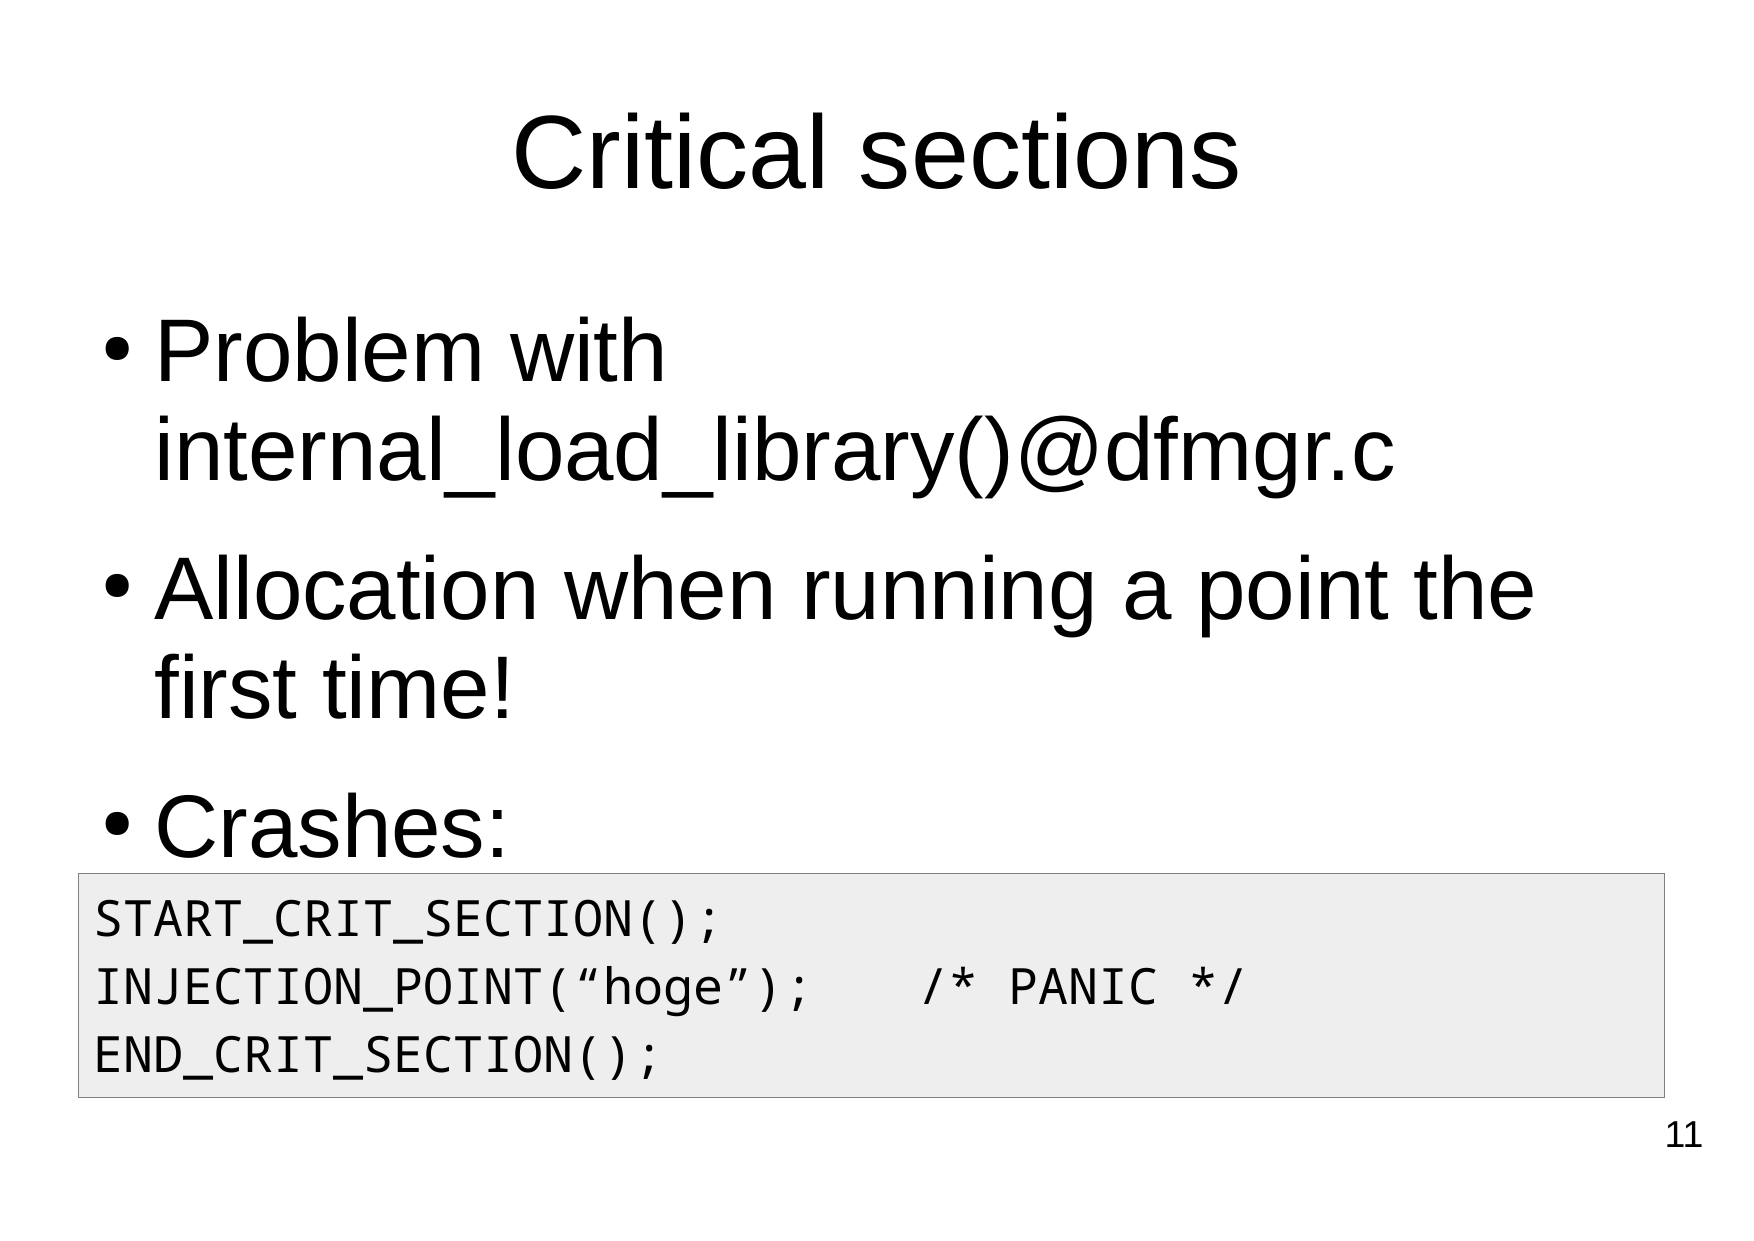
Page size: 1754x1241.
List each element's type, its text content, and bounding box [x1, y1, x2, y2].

list Problem with internal_load_library()@dfmgr.c Allocation when running a point the first time! Crashes: [83, 300, 1662, 873]
text_box START_CRIT_SECTION(); INJECTION_POINT(“hoge”); /* PANIC */ END_CRIT_SECTION(); [78, 873, 1665, 1098]
title Critical sections [87, 49, 1667, 257]
text_box <number> [1447, 1106, 1719, 1201]
